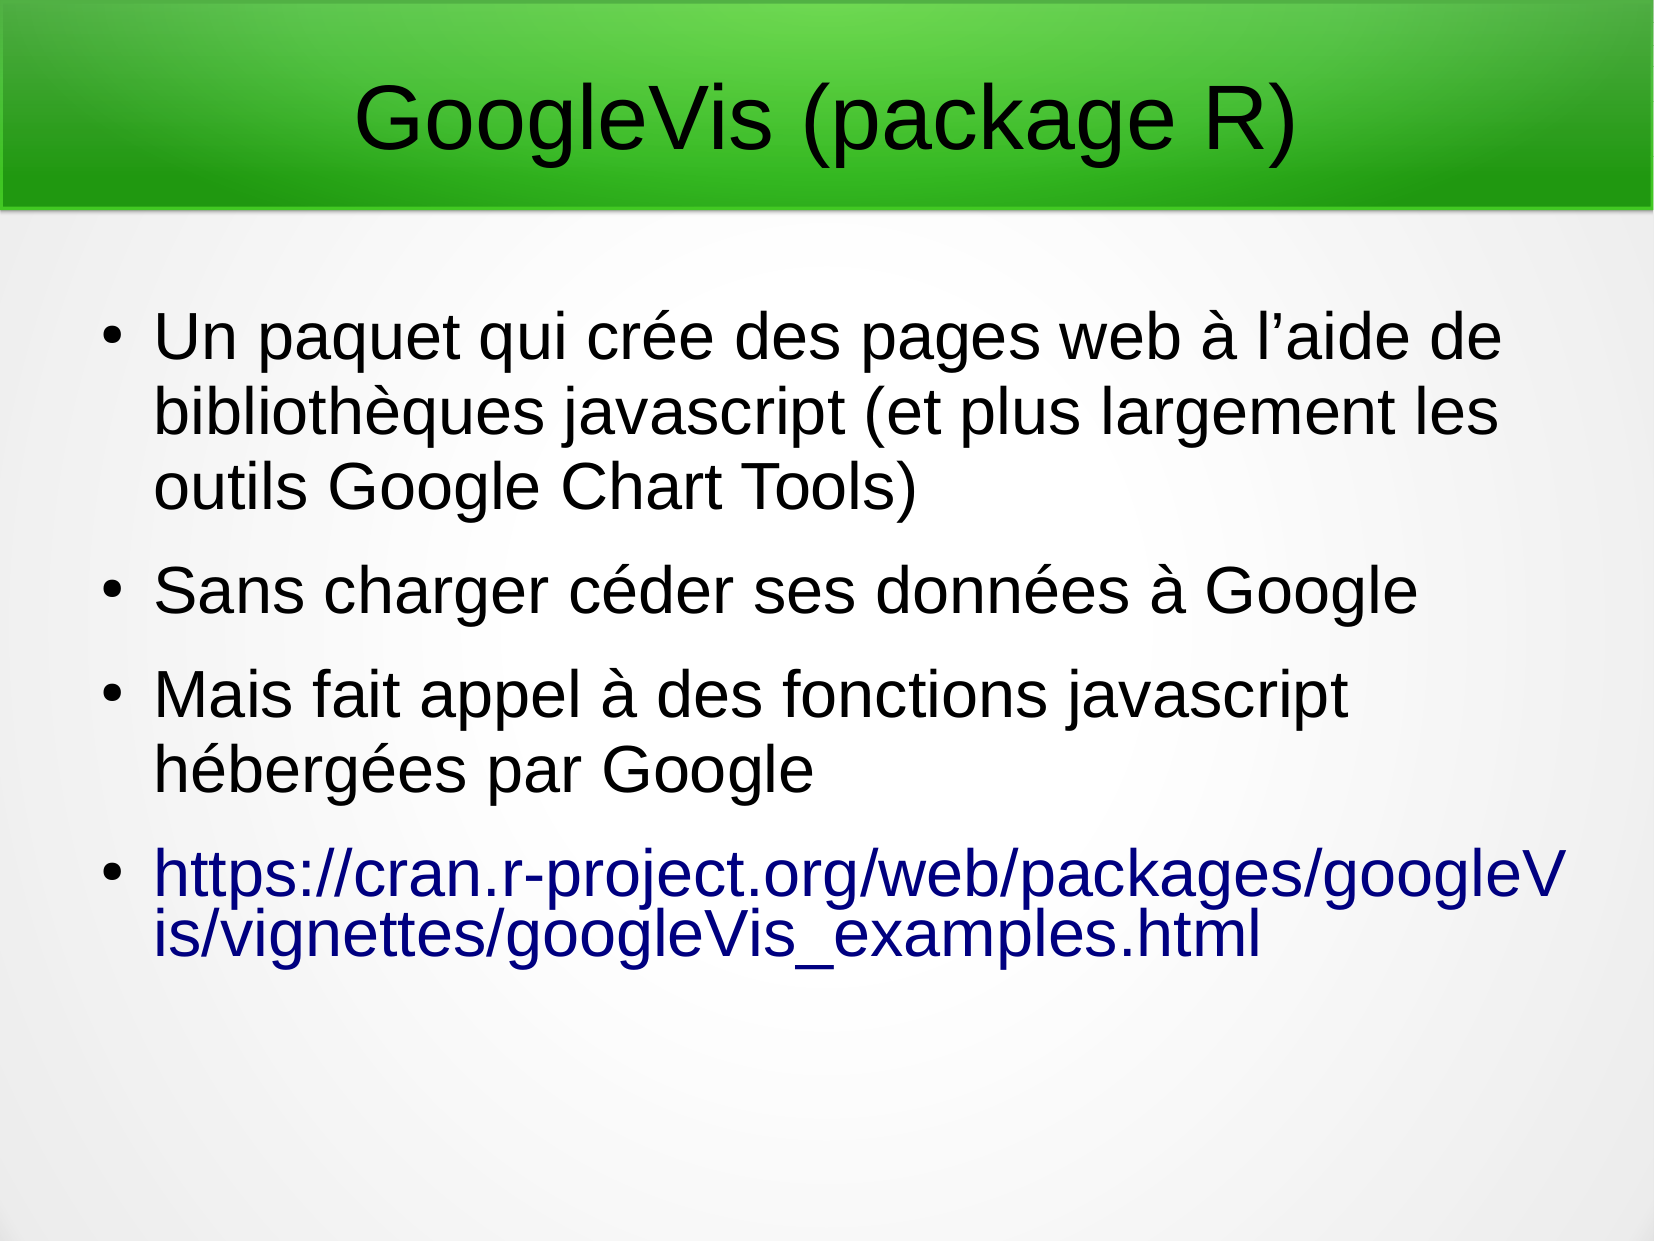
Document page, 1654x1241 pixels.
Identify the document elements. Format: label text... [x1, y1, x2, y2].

list Un paquet qui crée des pages web à l’aide de bibliothèques javascript (et plus largement les outils Google Chart Tools) Sans charger céder ses données à Google Mais fait appel à des fonctions javascript hébergées par Google https://cran.r-project.org/web/packages/googleVis/vignettes/googleVis_examples.html [82, 299, 1571, 1019]
title GoogleVis (package R) [82, 47, 1571, 189]
